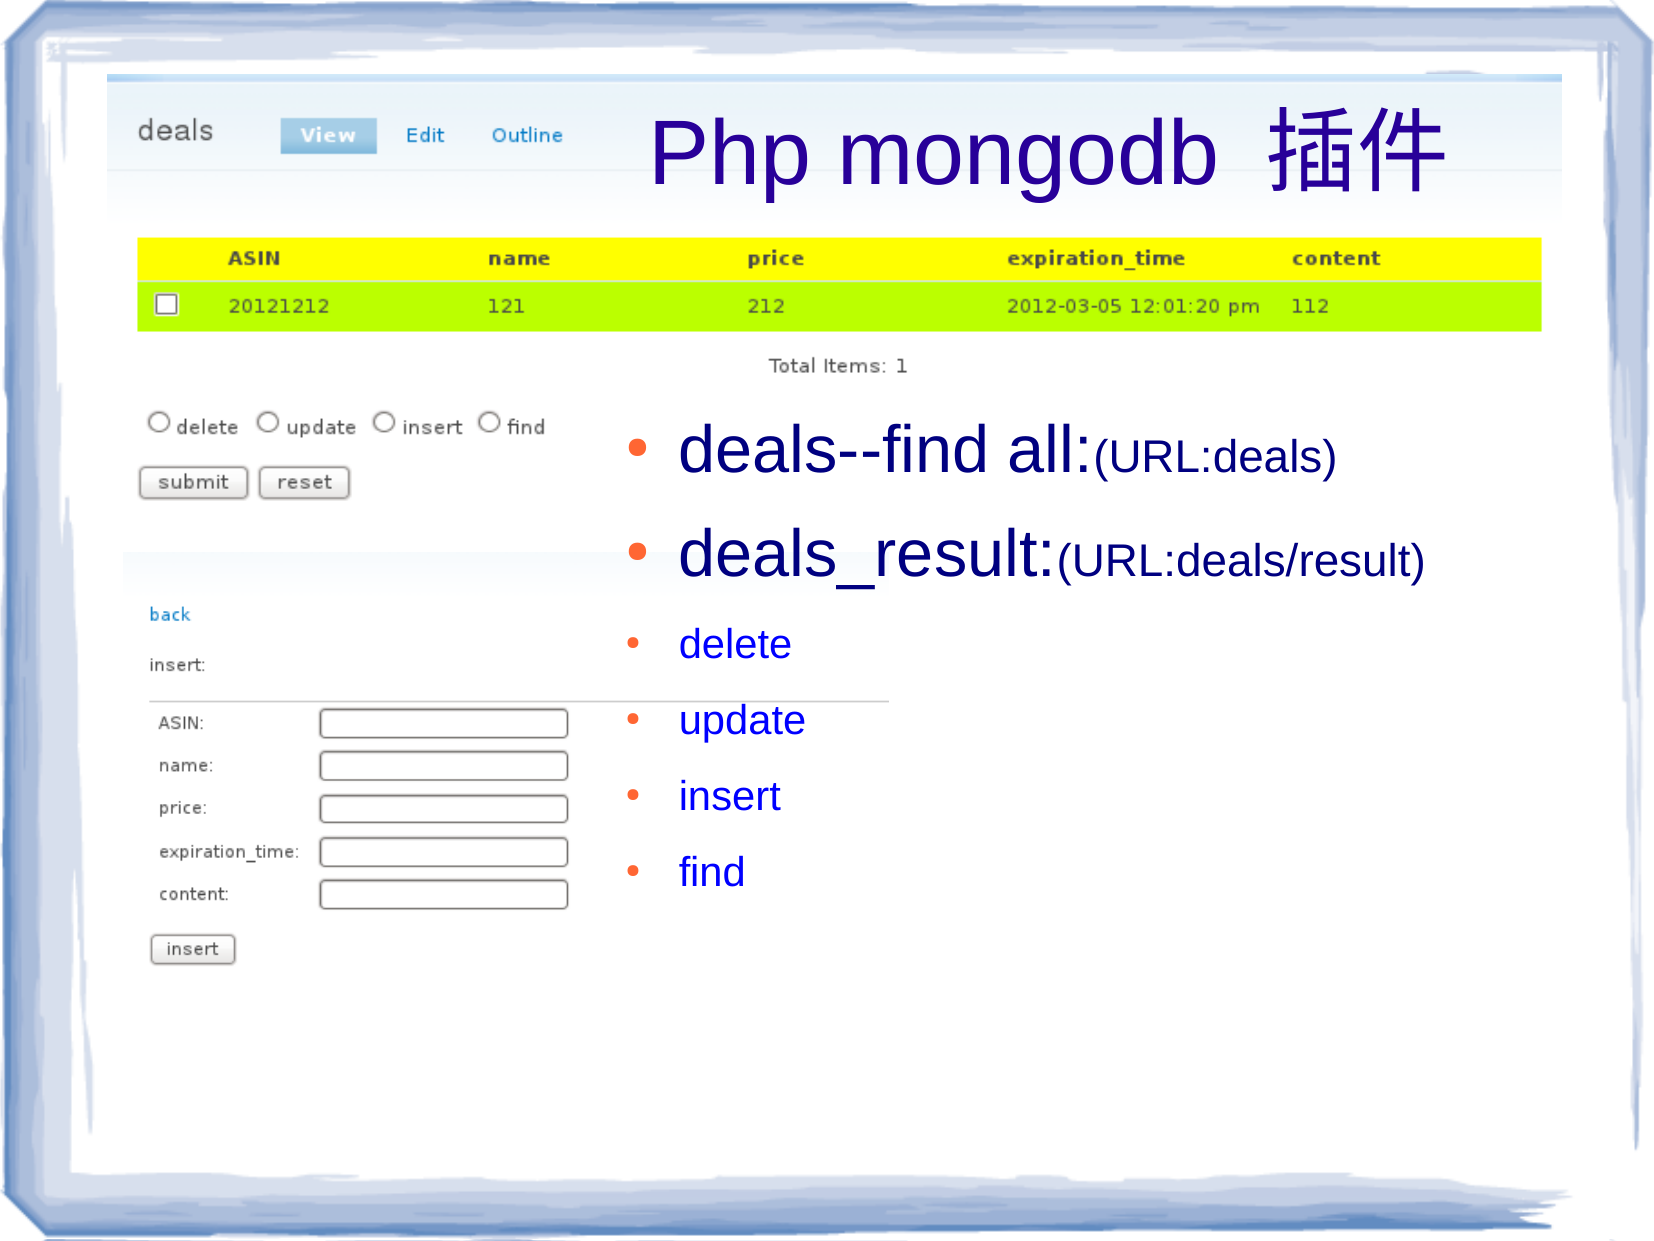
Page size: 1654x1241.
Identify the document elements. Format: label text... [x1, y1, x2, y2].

text_box Php mongodb 插件 [633, 90, 1465, 198]
picture [0, 0, 1654, 1241]
list deals--find all:(URL:deals) deals_result:(URL:deals/result) delete update insert find [607, 411, 1645, 1144]
